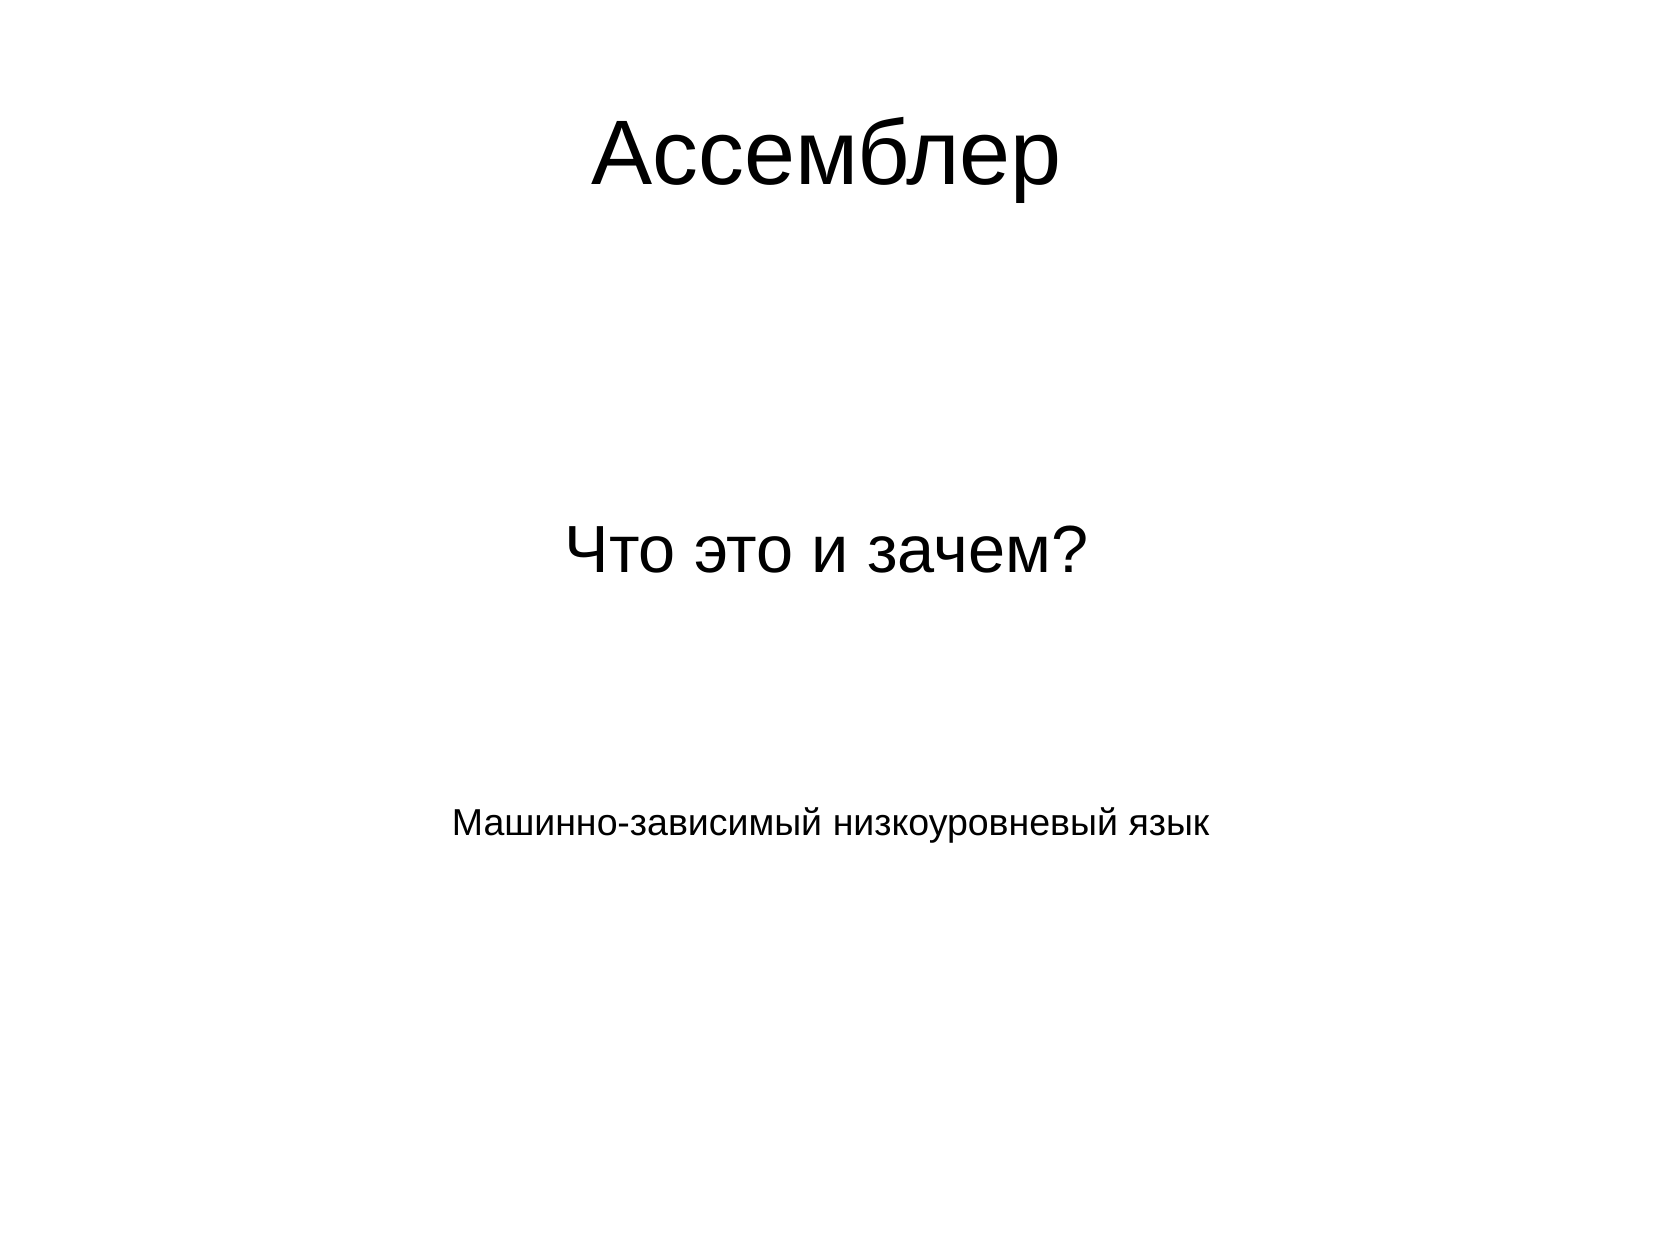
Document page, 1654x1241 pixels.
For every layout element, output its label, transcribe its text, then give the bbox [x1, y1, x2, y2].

subtitle Что это и зачем? [82, 190, 1571, 910]
title Ассемблер [82, 49, 1571, 190]
text_box Машинно-зависимый низкоуровневый язык [437, 794, 1225, 851]
